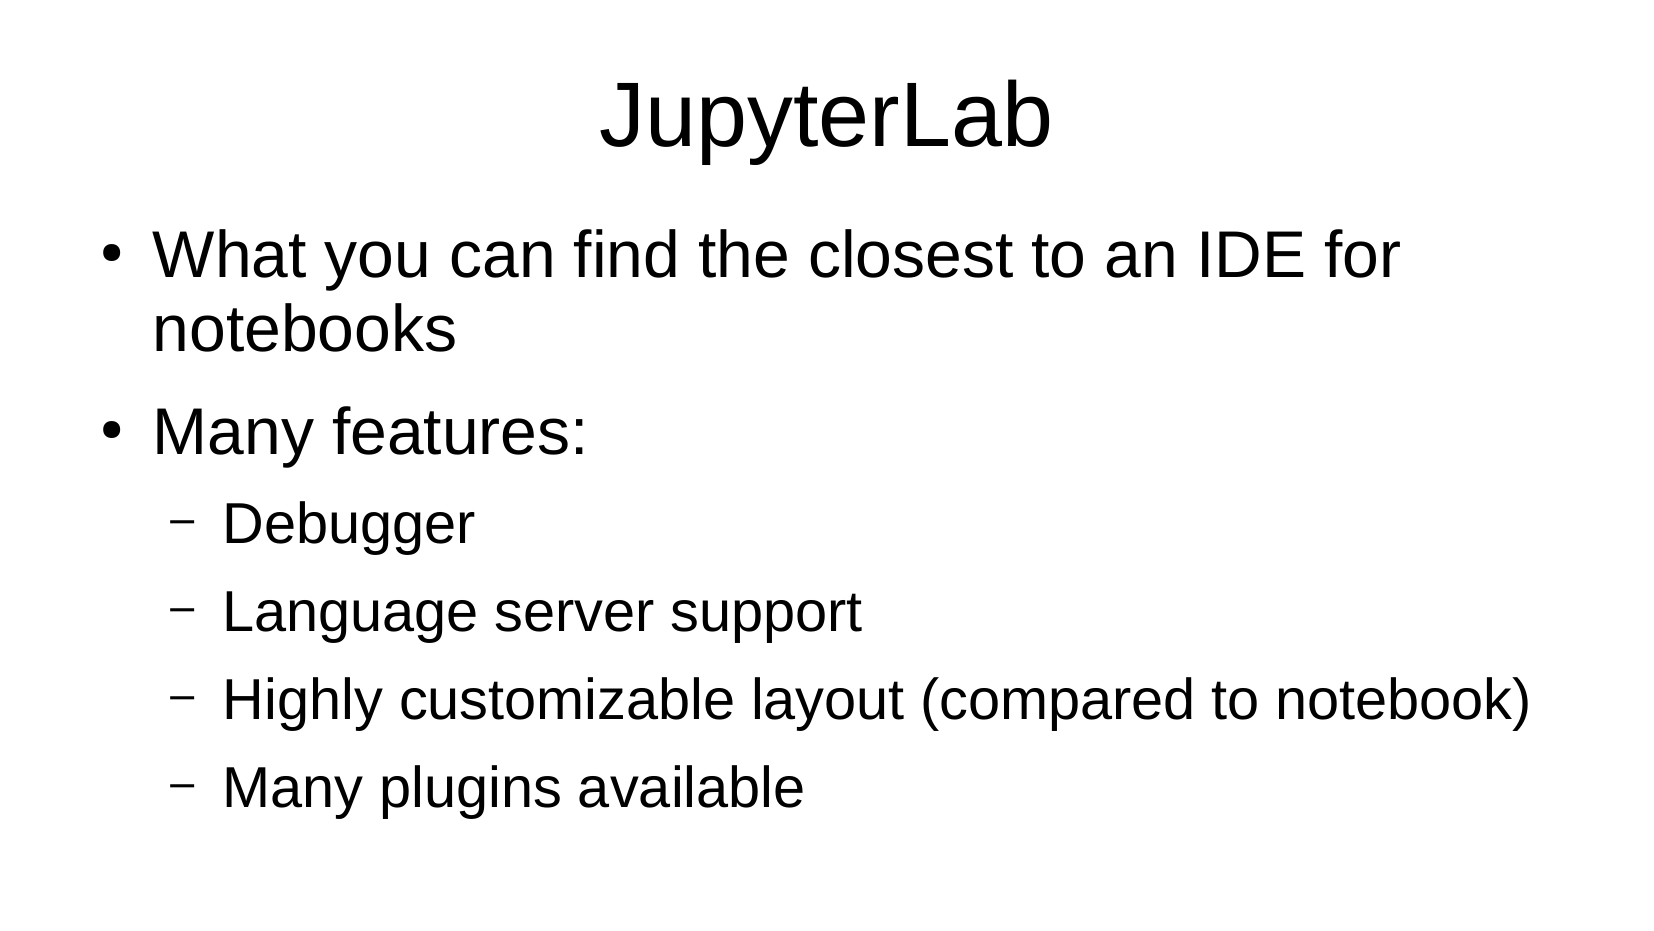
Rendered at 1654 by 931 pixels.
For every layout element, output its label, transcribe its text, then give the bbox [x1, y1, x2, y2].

list What you can find the closest to an IDE for notebooks Many features: Debugger Language server support Highly customizable layout (compared to notebook) Many plugins available [82, 217, 1571, 826]
title JupyterLab [82, 37, 1571, 193]
